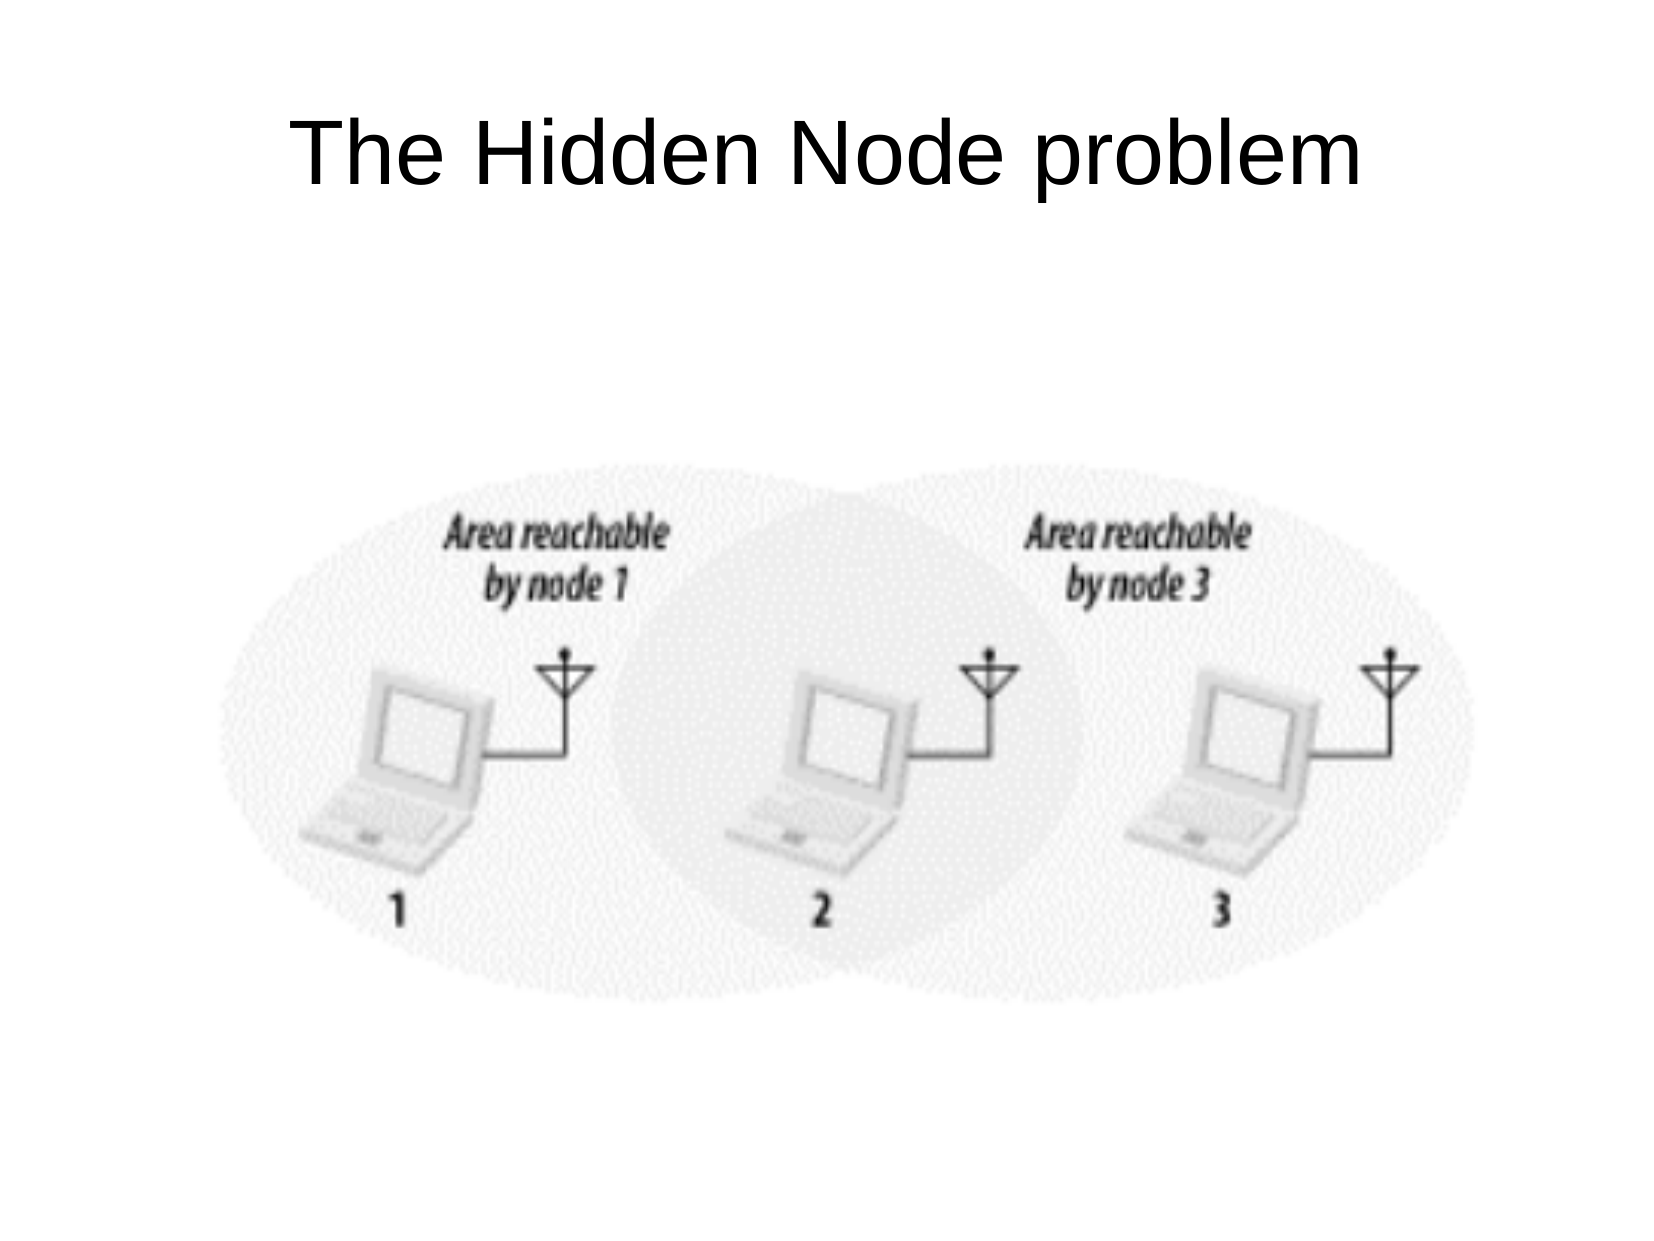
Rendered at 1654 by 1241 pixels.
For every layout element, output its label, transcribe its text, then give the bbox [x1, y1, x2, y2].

picture [165, 393, 1548, 1052]
title The Hidden Node problem [82, 49, 1571, 257]
